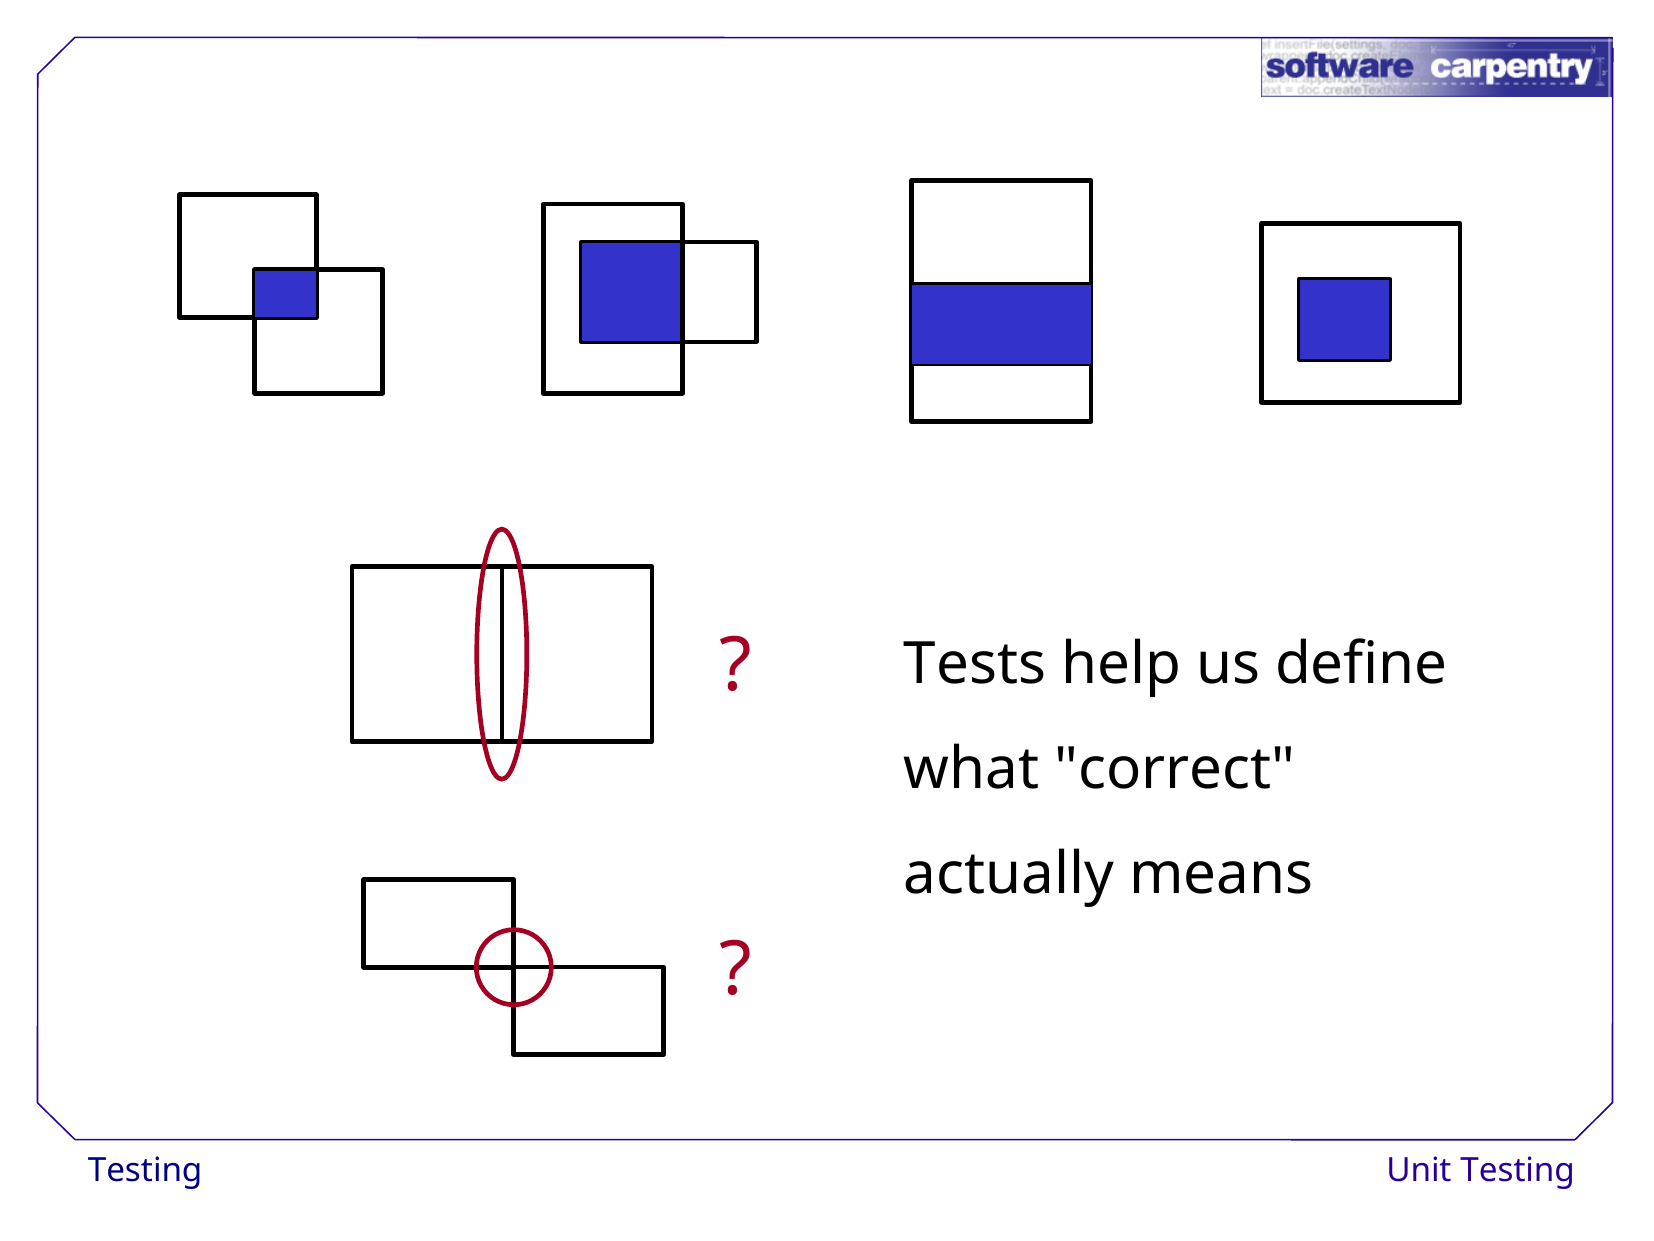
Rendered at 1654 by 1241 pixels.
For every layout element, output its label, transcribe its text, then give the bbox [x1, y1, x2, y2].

text_box [911, 284, 1092, 365]
text_box ? [704, 563, 917, 714]
text_box [1299, 279, 1390, 360]
text_box [581, 241, 682, 342]
text_box [254, 269, 317, 318]
text_box ? [704, 866, 917, 1018]
picture [1261, 39, 1613, 97]
text_box Tests help us define what "correct" actually means [889, 582, 1613, 913]
